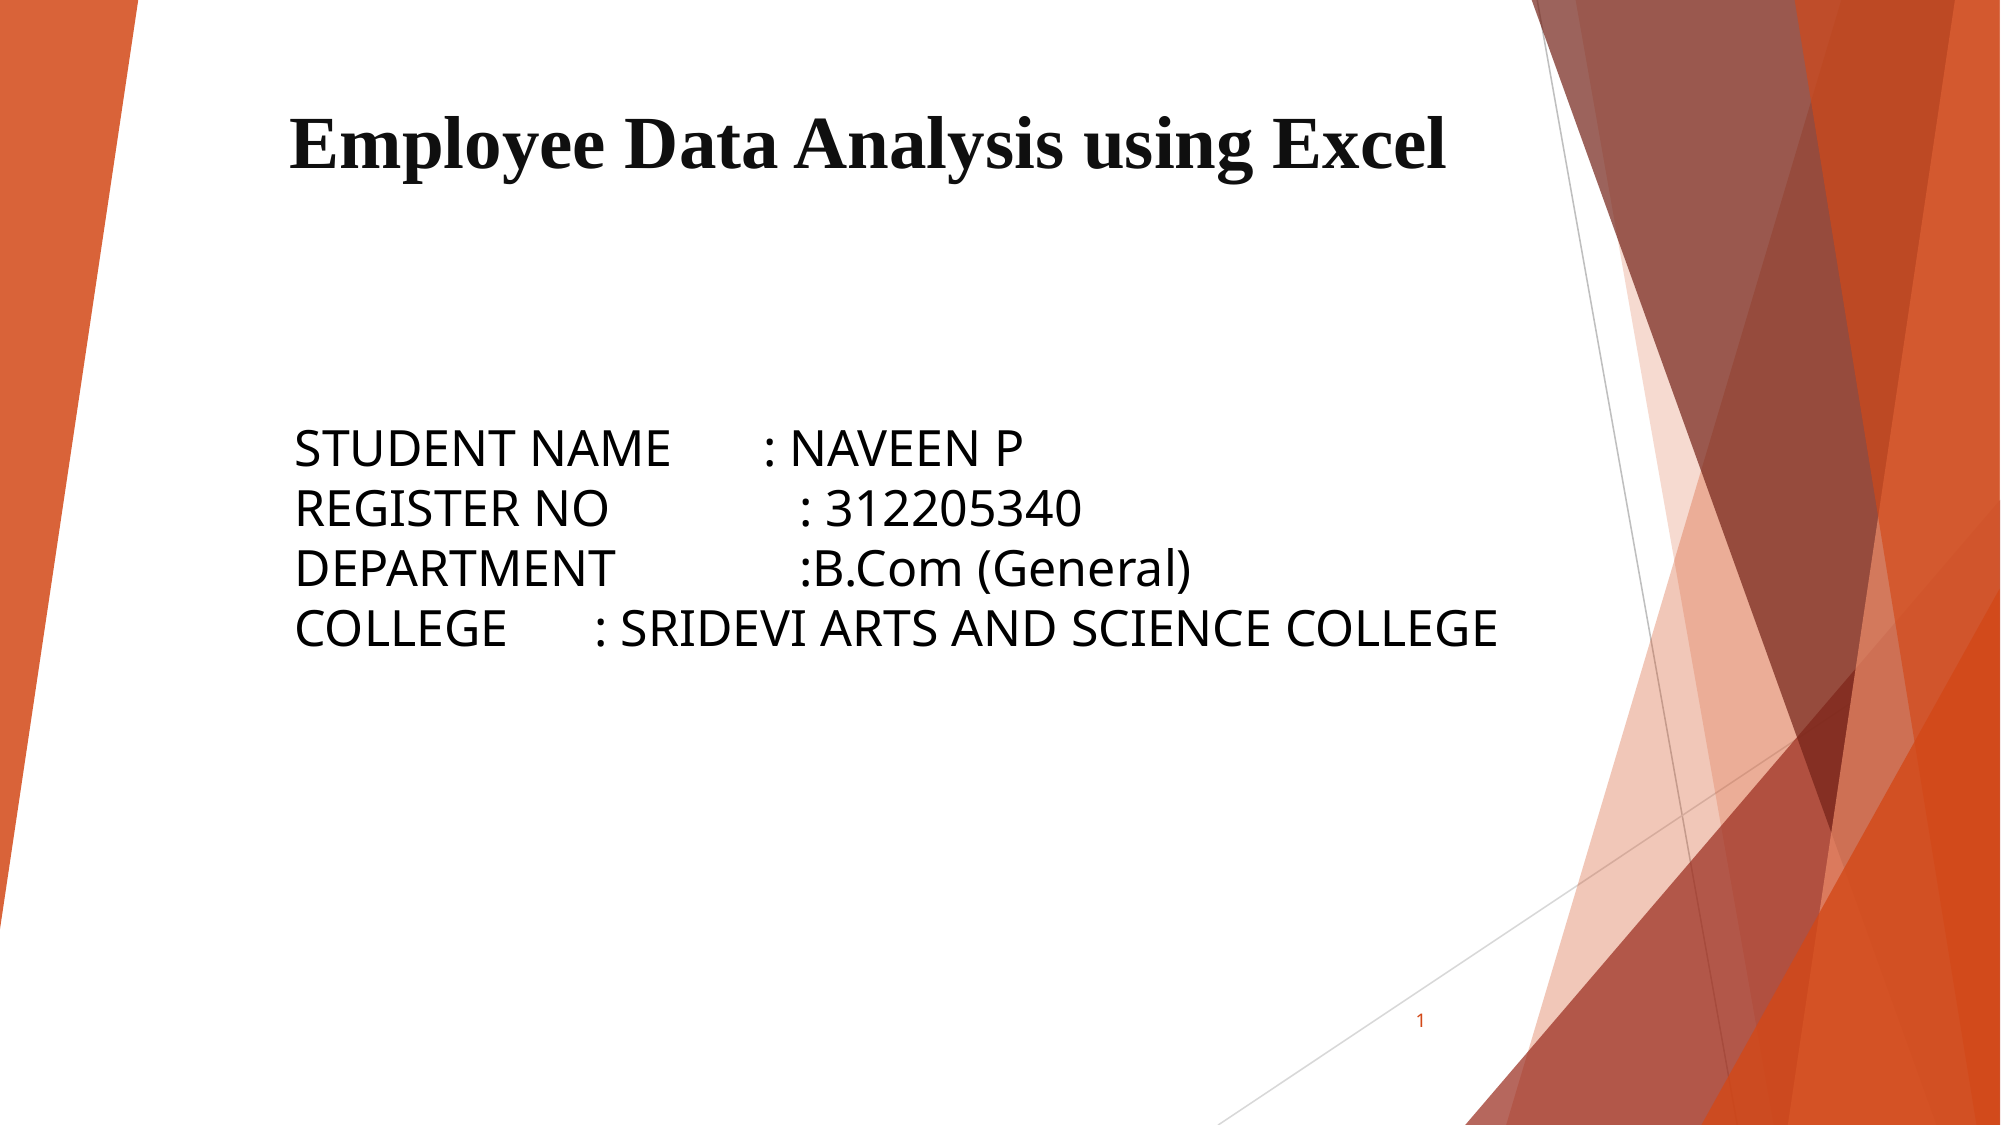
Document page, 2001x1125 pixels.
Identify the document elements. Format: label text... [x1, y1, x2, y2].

title Employee Data Analysis using Excel [0, 93, 1522, 454]
text_box STUDENT NAME : NAVEEN P REGISTER NO : 312205340 DEPARTMENT :B.Com (General) COLLEGE : SRIDEVI ARTS AND SCIENCE COLLEGE [280, 409, 2000, 724]
slide_number 1 [1409, 1010, 1522, 1032]
